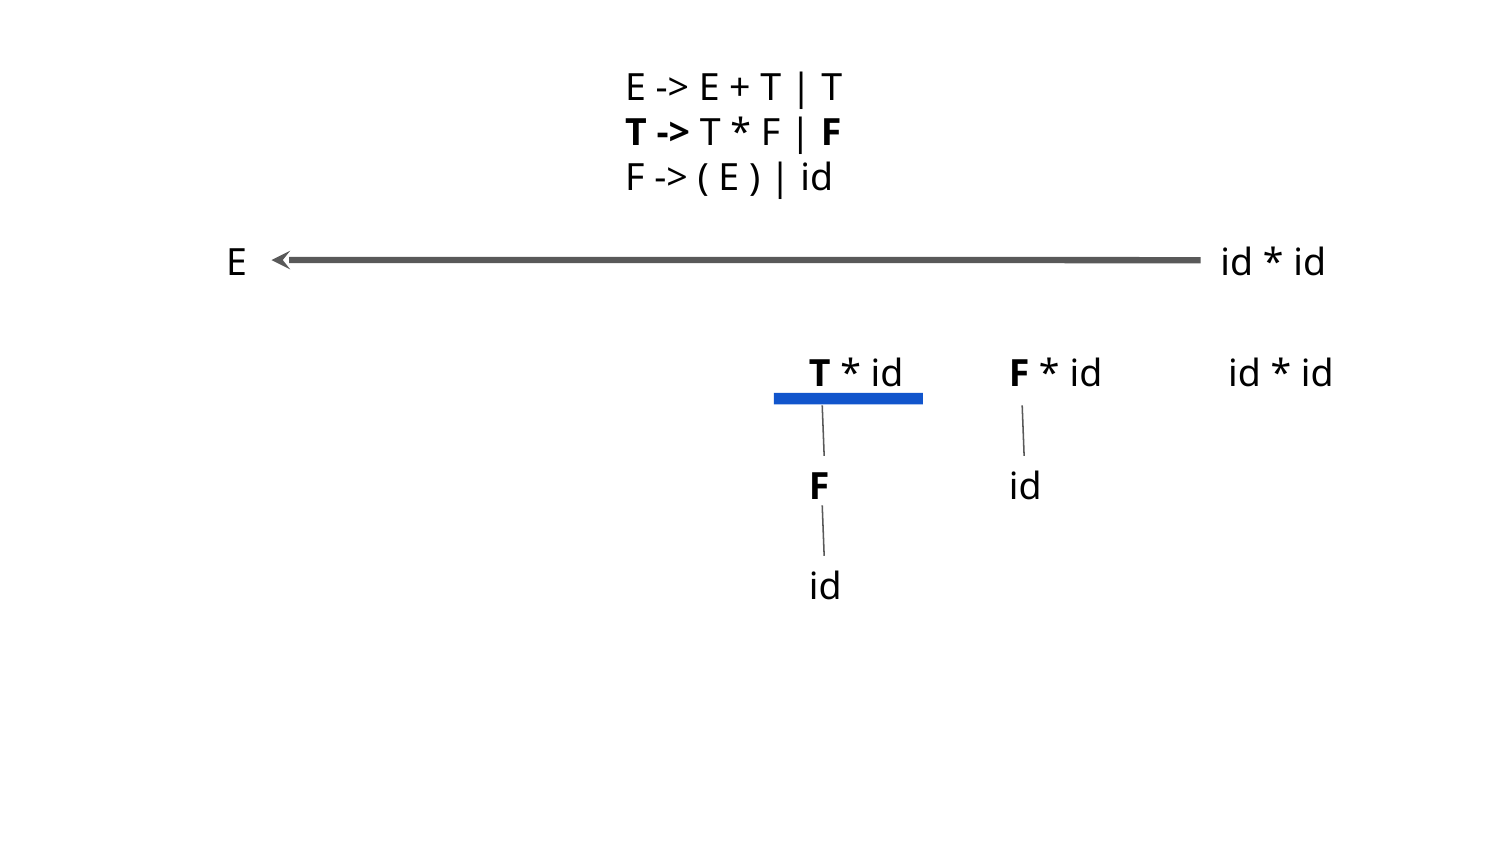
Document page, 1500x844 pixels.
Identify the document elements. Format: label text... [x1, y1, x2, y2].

text_box F [793, 451, 940, 517]
text_box [773, 392, 923, 405]
text_box id [993, 451, 1140, 517]
text_box id [793, 551, 940, 617]
text_box id * id [1200, 227, 1347, 293]
text_box E -> E + T | T T -> T * F | F F -> ( E ) | id [610, 47, 961, 113]
text_box F * id [993, 339, 1140, 405]
text_box E [201, 227, 272, 293]
text_box T * id [793, 339, 940, 405]
text_box id * id [1213, 339, 1359, 405]
